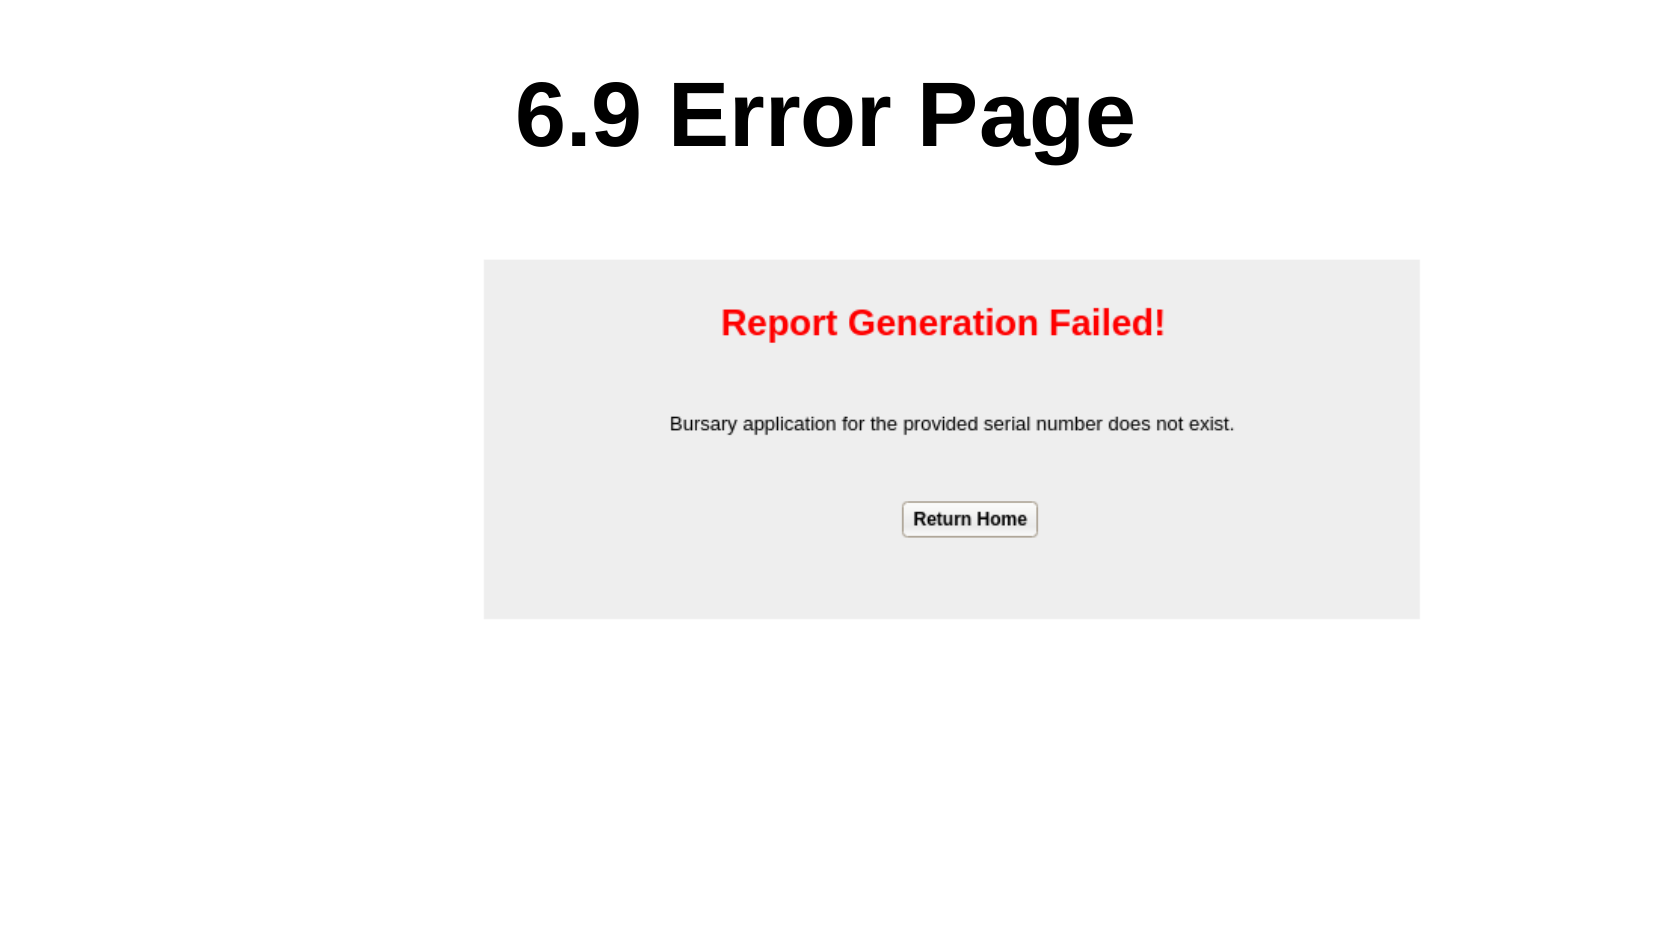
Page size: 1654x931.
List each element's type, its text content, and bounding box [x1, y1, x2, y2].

picture [425, 211, 1480, 640]
title 6.9 Error Page [82, 37, 1571, 193]
